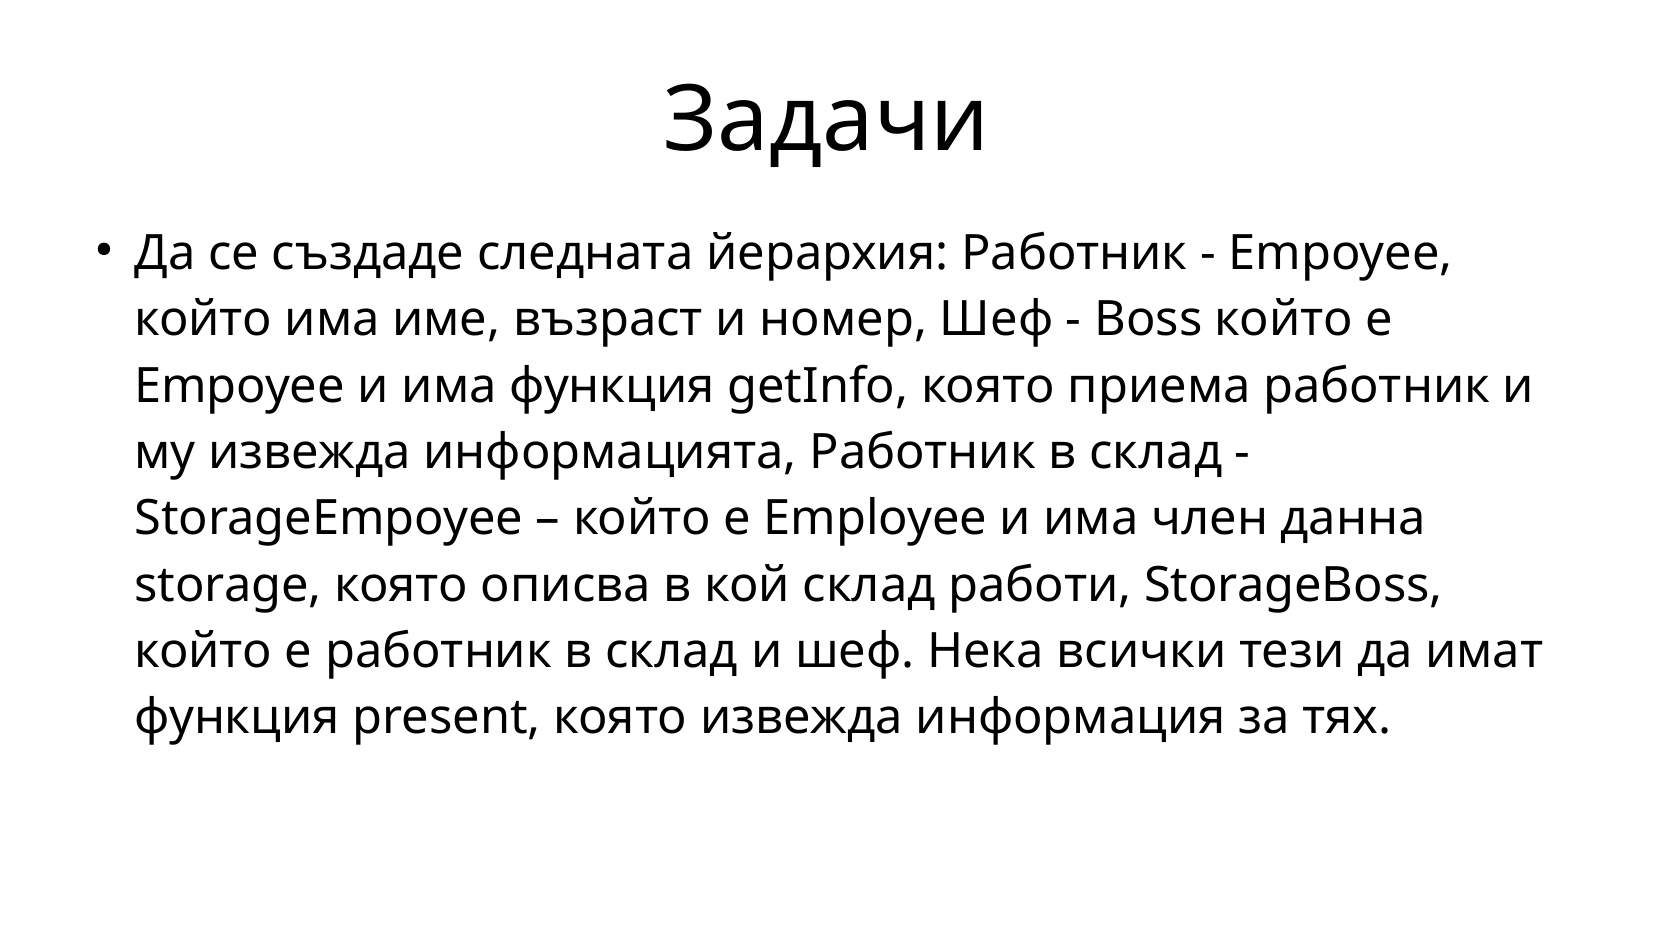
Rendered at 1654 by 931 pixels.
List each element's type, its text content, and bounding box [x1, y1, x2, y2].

title Задачи [82, 37, 1571, 193]
list Да се създаде следната йерархия: Работник - Empoyee, който има име, възраст и номер, Шеф - Boss който е Empoyee и има функция getInfo, която приема работник и му извежда информацията, Работник в склад - StorageEmpoyee – който е Employee и има член данна storage, която описва в кой склад работи, StorageBoss, който е работник в склад и шеф. Нека всички тези да имат функция present, която извежда информация за тях. [82, 217, 1571, 758]
